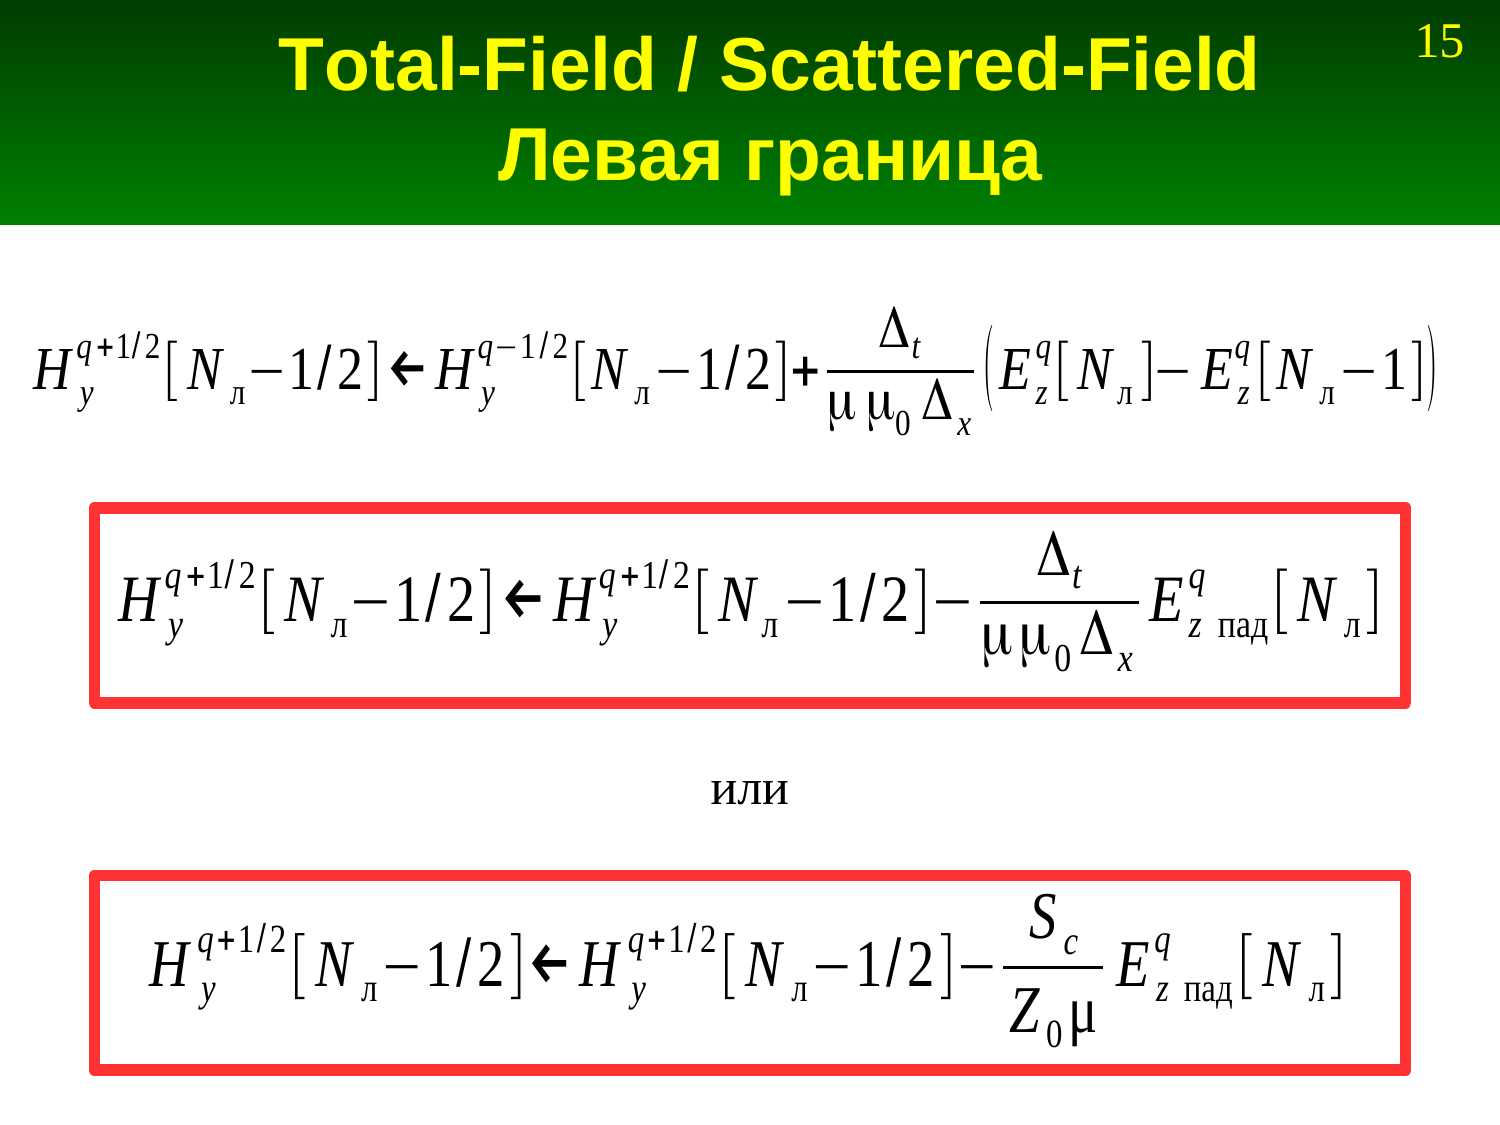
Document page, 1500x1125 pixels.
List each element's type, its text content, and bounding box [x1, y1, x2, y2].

title Total-Field / Scattered-Field Левая граница [100, 7, 1441, 204]
chart [17, 301, 1451, 443]
chart [101, 525, 1395, 680]
chart [122, 881, 1368, 1057]
text_box или [695, 747, 805, 823]
